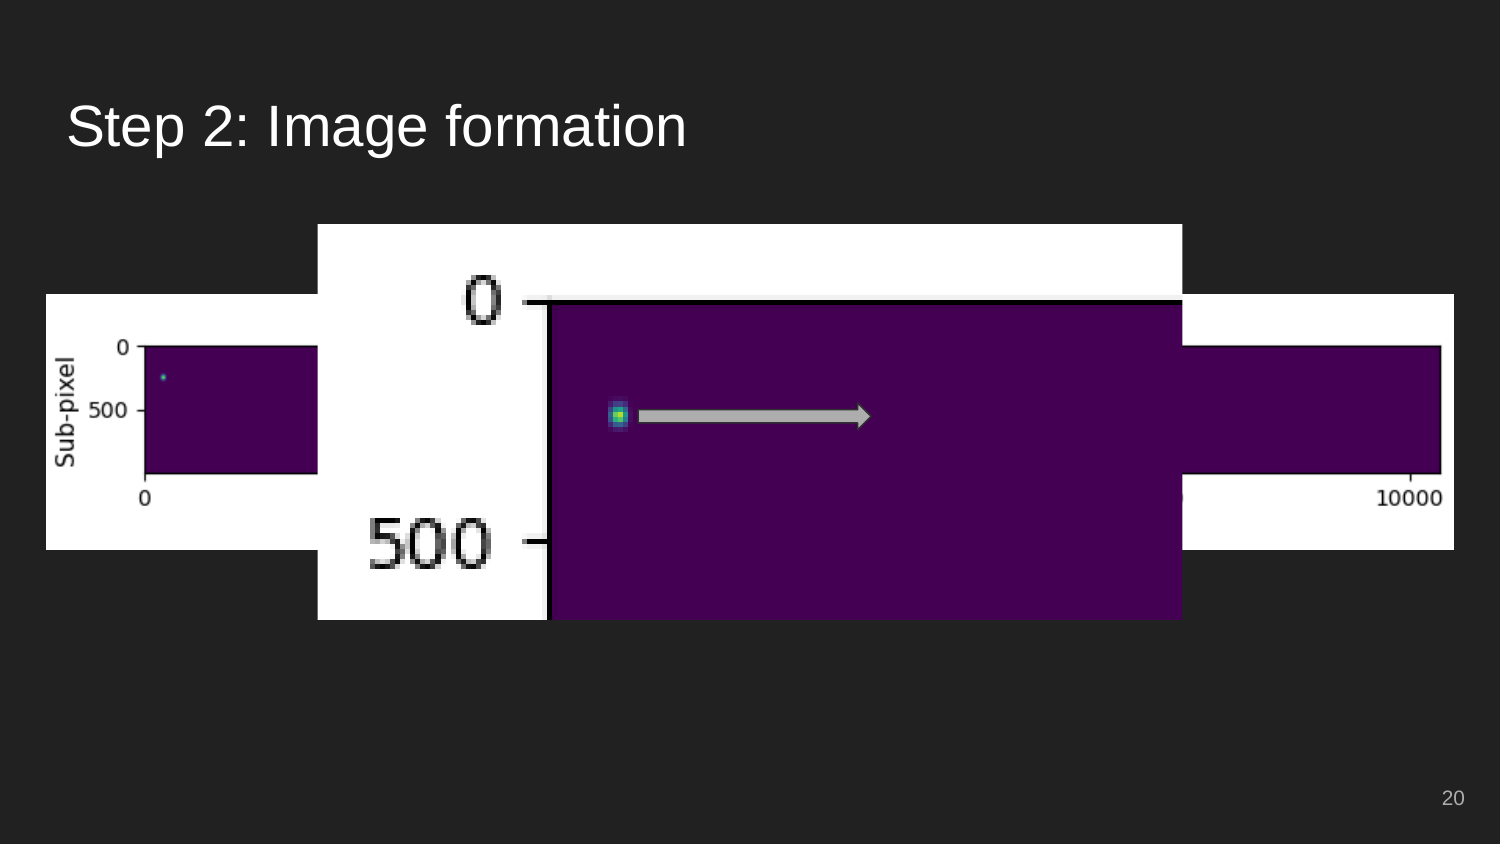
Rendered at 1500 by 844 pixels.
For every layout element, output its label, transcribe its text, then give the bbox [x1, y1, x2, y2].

picture [46, 224, 1454, 620]
slide_number <number> [1389, 764, 1480, 830]
text_box [638, 402, 872, 430]
title Step 2: Image formation [51, 72, 1449, 167]
